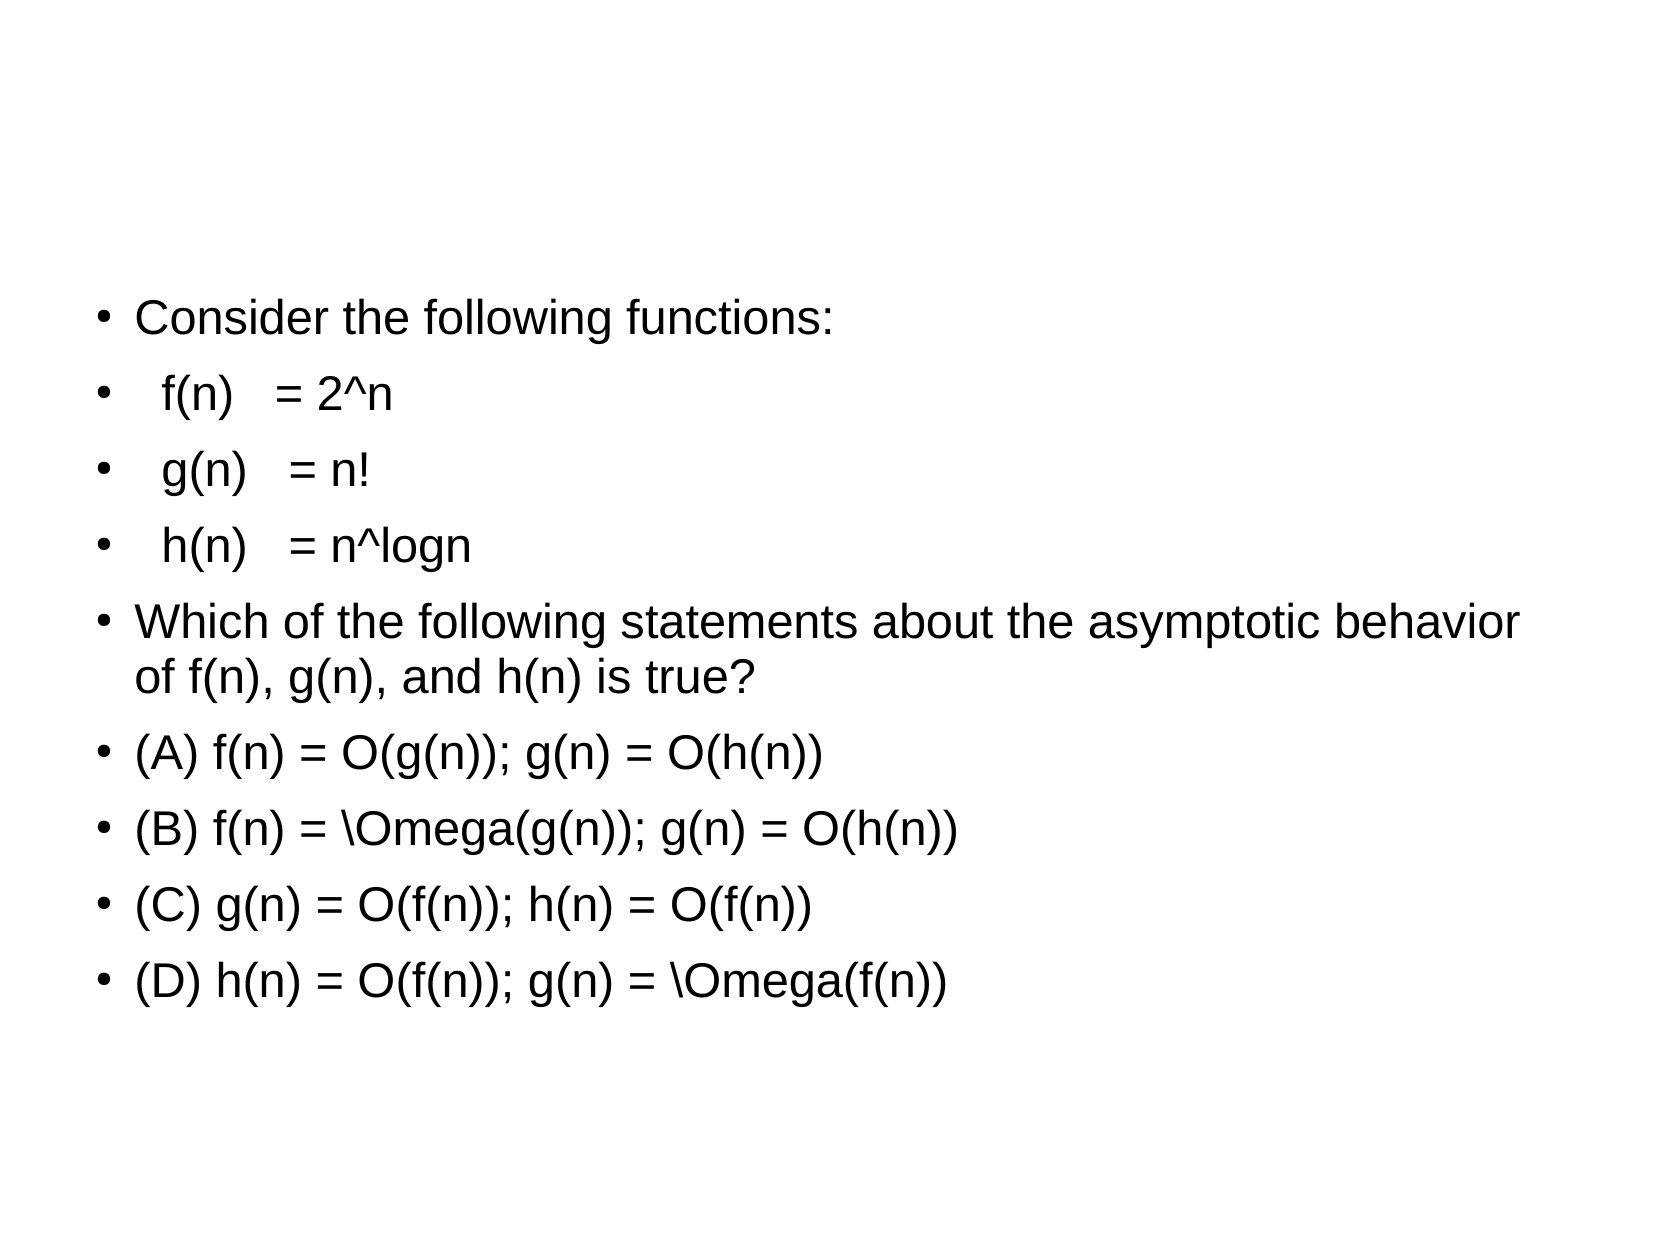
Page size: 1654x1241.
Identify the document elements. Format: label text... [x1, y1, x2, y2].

list Consider the following functions: f(n) = 2^n g(n) = n! h(n) = n^logn Which of the following statements about the asymptotic behavior of f(n), g(n), and h(n) is true? (A) f(n) = O(g(n)); g(n) = O(h(n)) (B) f(n) = \Omega(g(n)); g(n) = O(h(n)) (C) g(n) = O(f(n)); h(n) = O(f(n)) (D) h(n) = O(f(n)); g(n) = \Omega(f(n)) [82, 290, 1571, 1010]
